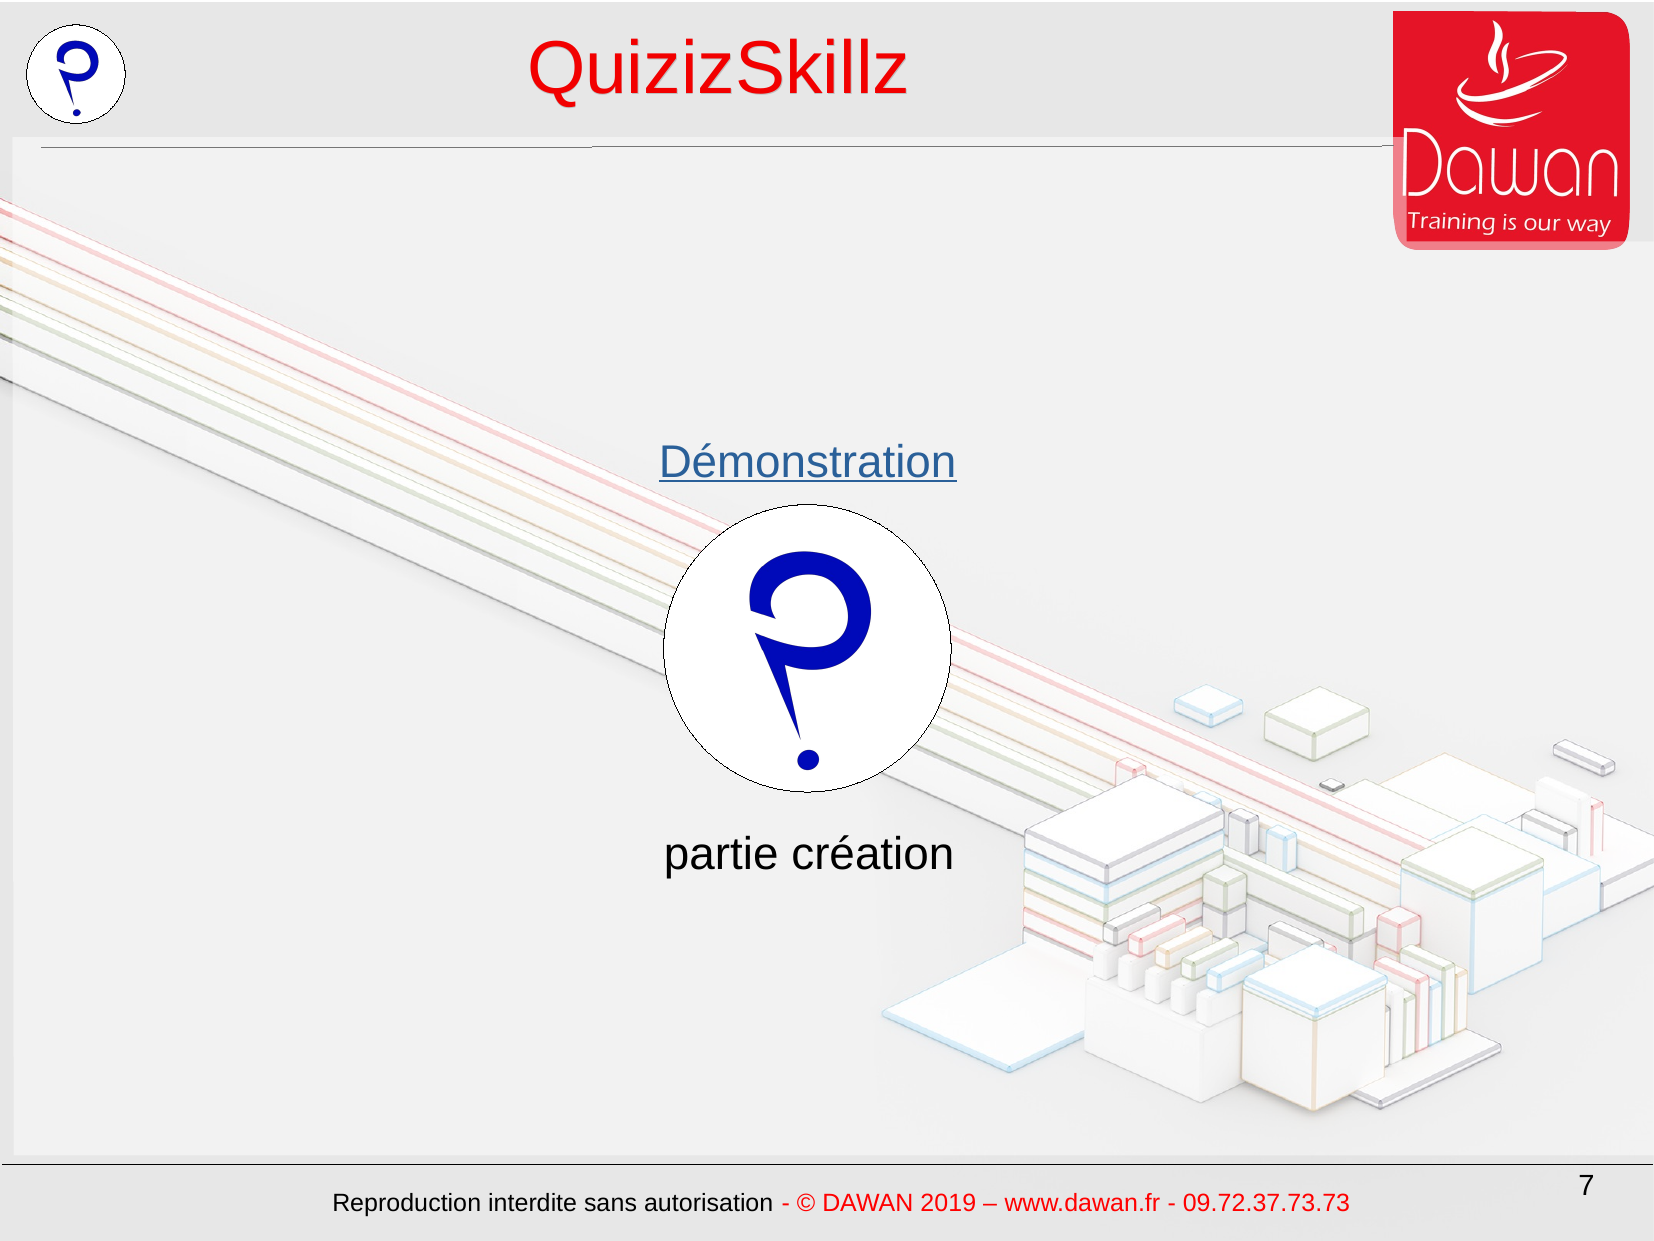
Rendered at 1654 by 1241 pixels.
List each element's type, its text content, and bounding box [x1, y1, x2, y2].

picture [41, 25, 120, 120]
text_box [26, 24, 116, 124]
text_box Démonstration [644, 428, 972, 495]
text_box [12, 137, 1654, 1156]
title QuizizSkillz [35, 0, 1424, 178]
text_box partie création [649, 820, 977, 887]
picture [1407, 2, 1654, 241]
picture [705, 507, 935, 782]
text_box [90, 26, 126, 98]
picture [0, 2, 1654, 1241]
